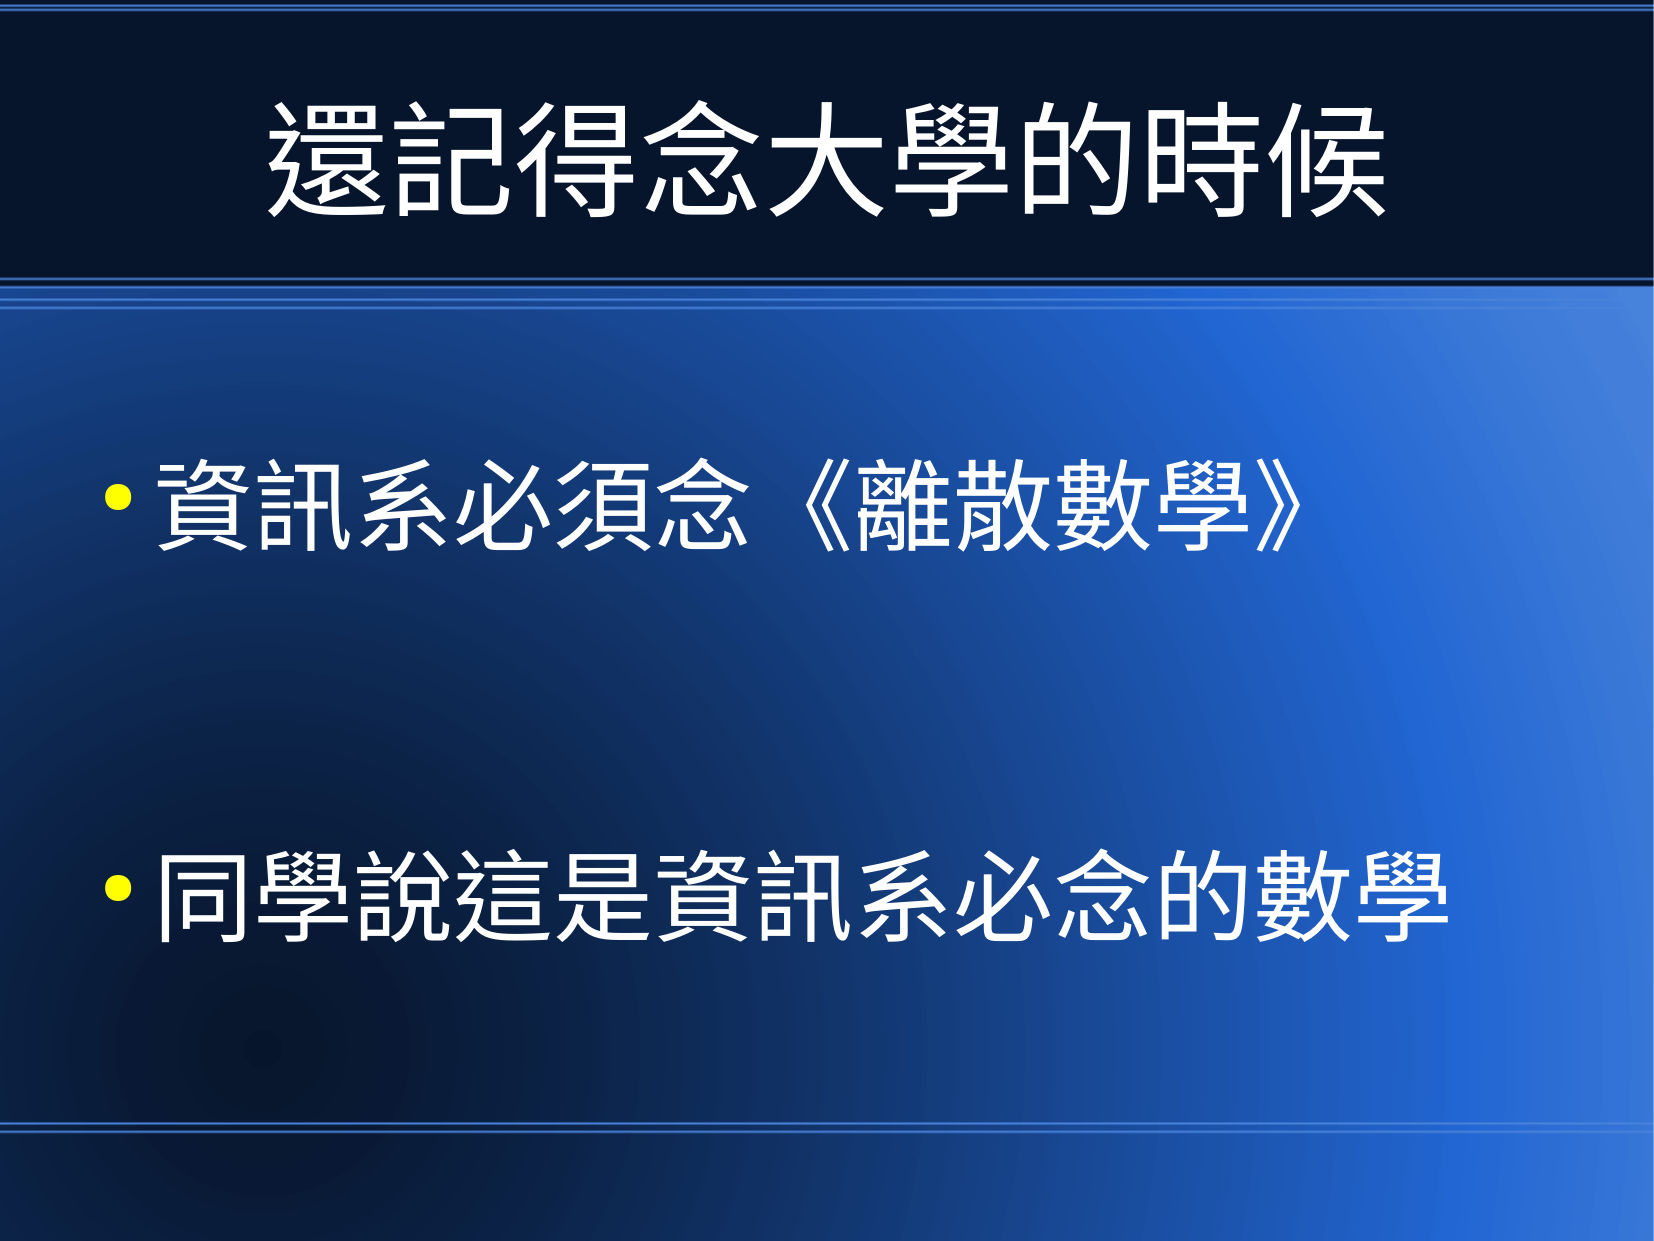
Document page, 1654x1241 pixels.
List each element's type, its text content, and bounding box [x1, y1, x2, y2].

picture [0, 0, 1654, 1241]
list 資訊系必須念《離散數學》 同學說這是資訊系必念的數學 [82, 355, 1571, 1241]
title 還記得念大學的時候 [82, 49, 1571, 257]
